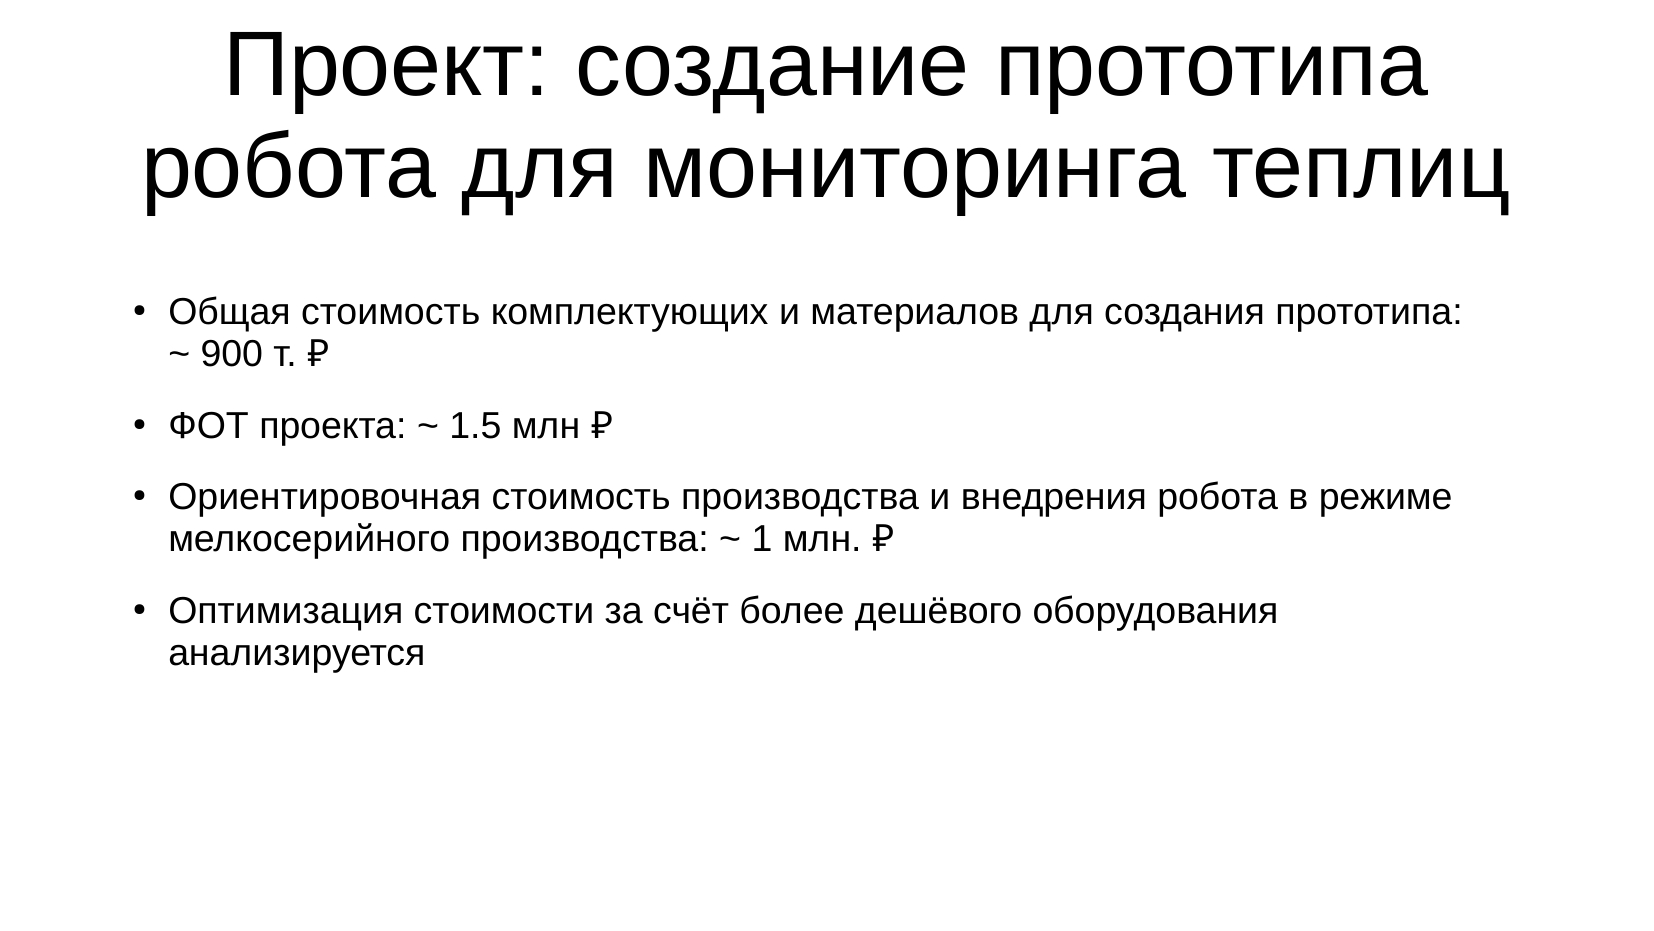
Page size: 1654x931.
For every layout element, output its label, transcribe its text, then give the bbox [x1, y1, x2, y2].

title Проект: создание прототипа робота для мониторинга теплиц [82, 12, 1571, 218]
text_box Общая стоимость комплектующих и материалов для создания прототипа: ~ 900 т. ₽ ФОТ проекта: ~ 1.5 млн ₽ Ориентировочная стоимость производства и внедрения робота в режиме мелкосерийного производства: ~ 1 млн. ₽ Оптимизация стоимости за счёт более дешёвого оборудования анализируется [118, 283, 1512, 723]
